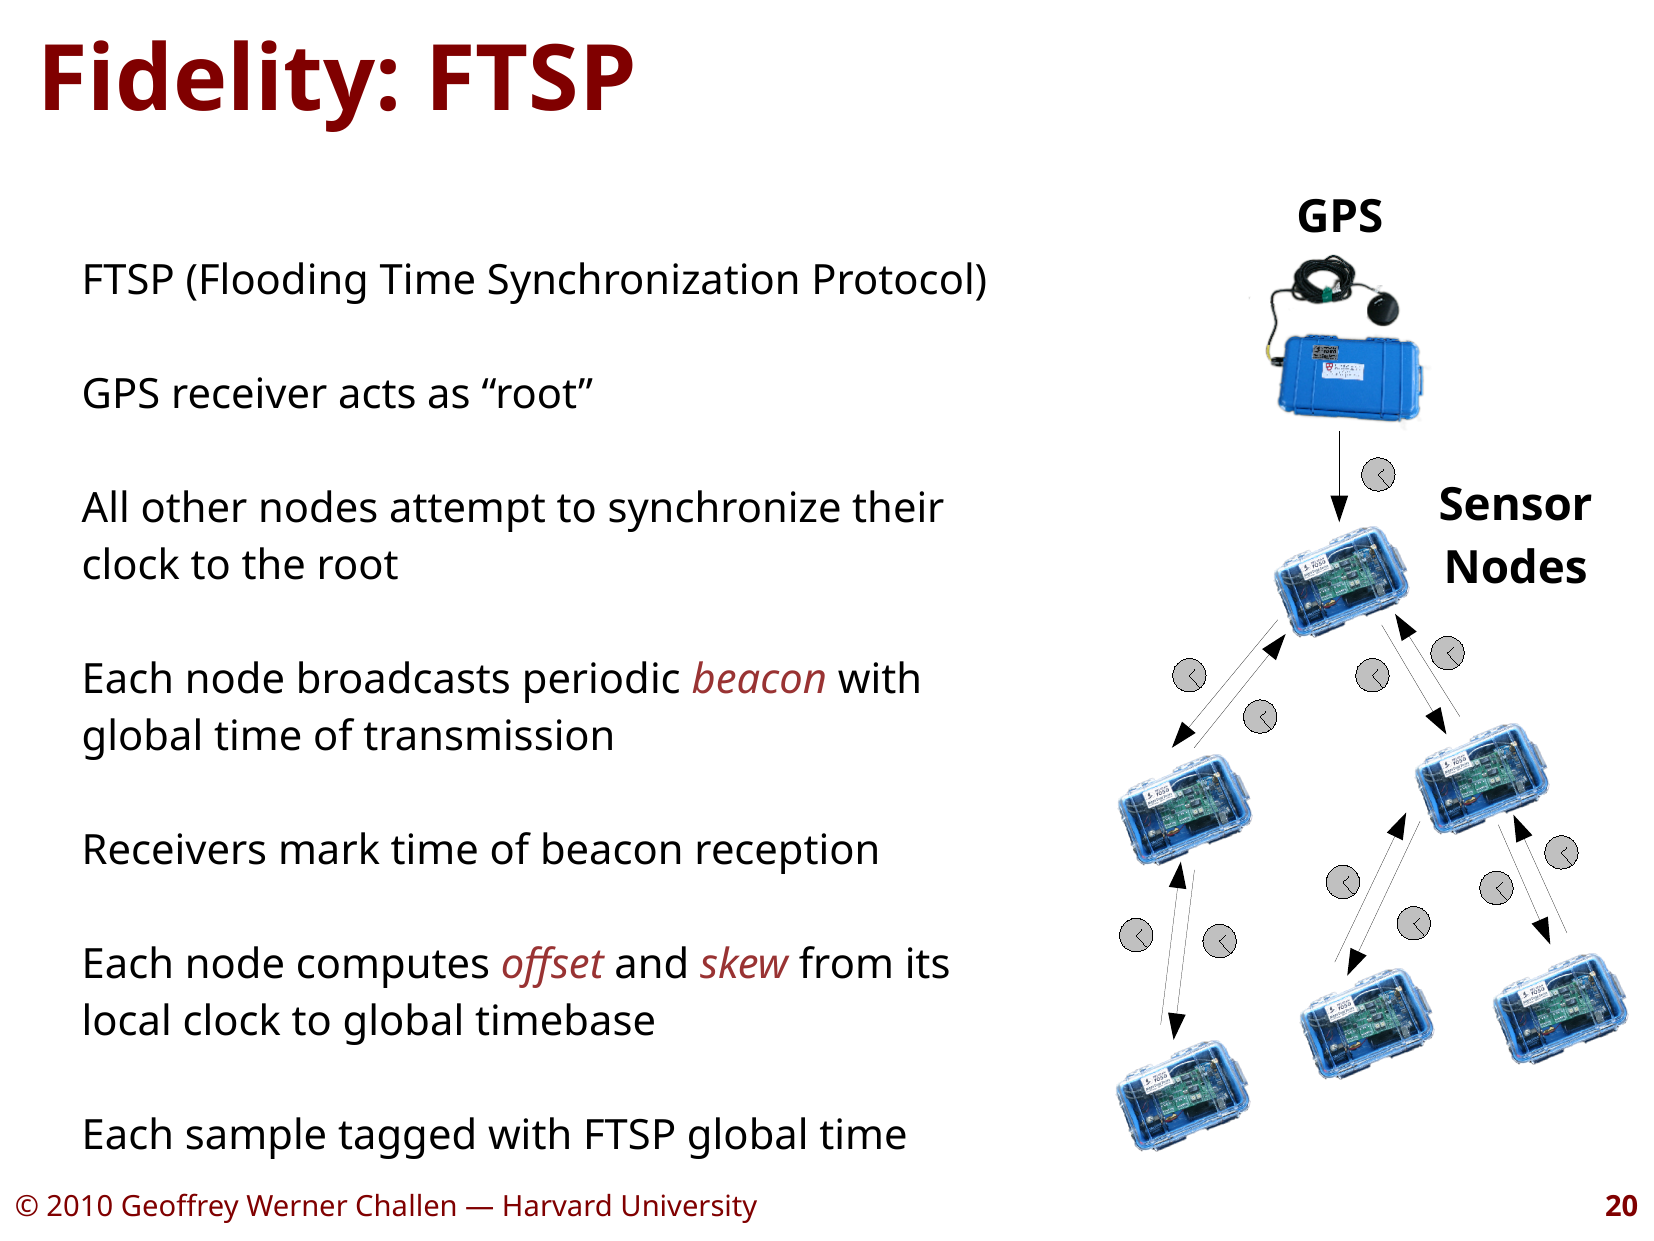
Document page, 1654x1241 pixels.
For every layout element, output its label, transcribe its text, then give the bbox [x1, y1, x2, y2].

picture [1111, 1036, 1253, 1155]
picture [1247, 253, 1433, 432]
text_box [1479, 871, 1514, 905]
text_box [1326, 865, 1360, 899]
text_box [1430, 636, 1465, 670]
text_box [1202, 924, 1237, 958]
text_box [1355, 658, 1390, 692]
picture [1295, 964, 1437, 1083]
text_box [1172, 658, 1207, 692]
picture [1113, 750, 1255, 869]
text_box GPS [1234, 175, 1445, 253]
text_box [1361, 457, 1396, 492]
picture [1410, 719, 1552, 838]
title Fidelity: FTSP [0, 7, 1654, 143]
text_box Sensor Nodes [1410, 464, 1621, 588]
text_box [1119, 918, 1153, 952]
text_box FTSP (Flooding Time Synchronization Protocol) GPS receiver acts as “root” All other nodes attempt to synchronize their clock to the root Each node broadcasts periodic beacon with global time of transmission Receivers mark time of beacon reception Each node computes offset and skew from its local clock to global timebase Each sample tagged with FTSP global time [66, 242, 1048, 1091]
text_box [1397, 906, 1431, 940]
picture [1488, 949, 1631, 1068]
text_box [1243, 699, 1277, 734]
picture [1269, 522, 1412, 641]
text_box [1544, 835, 1579, 870]
